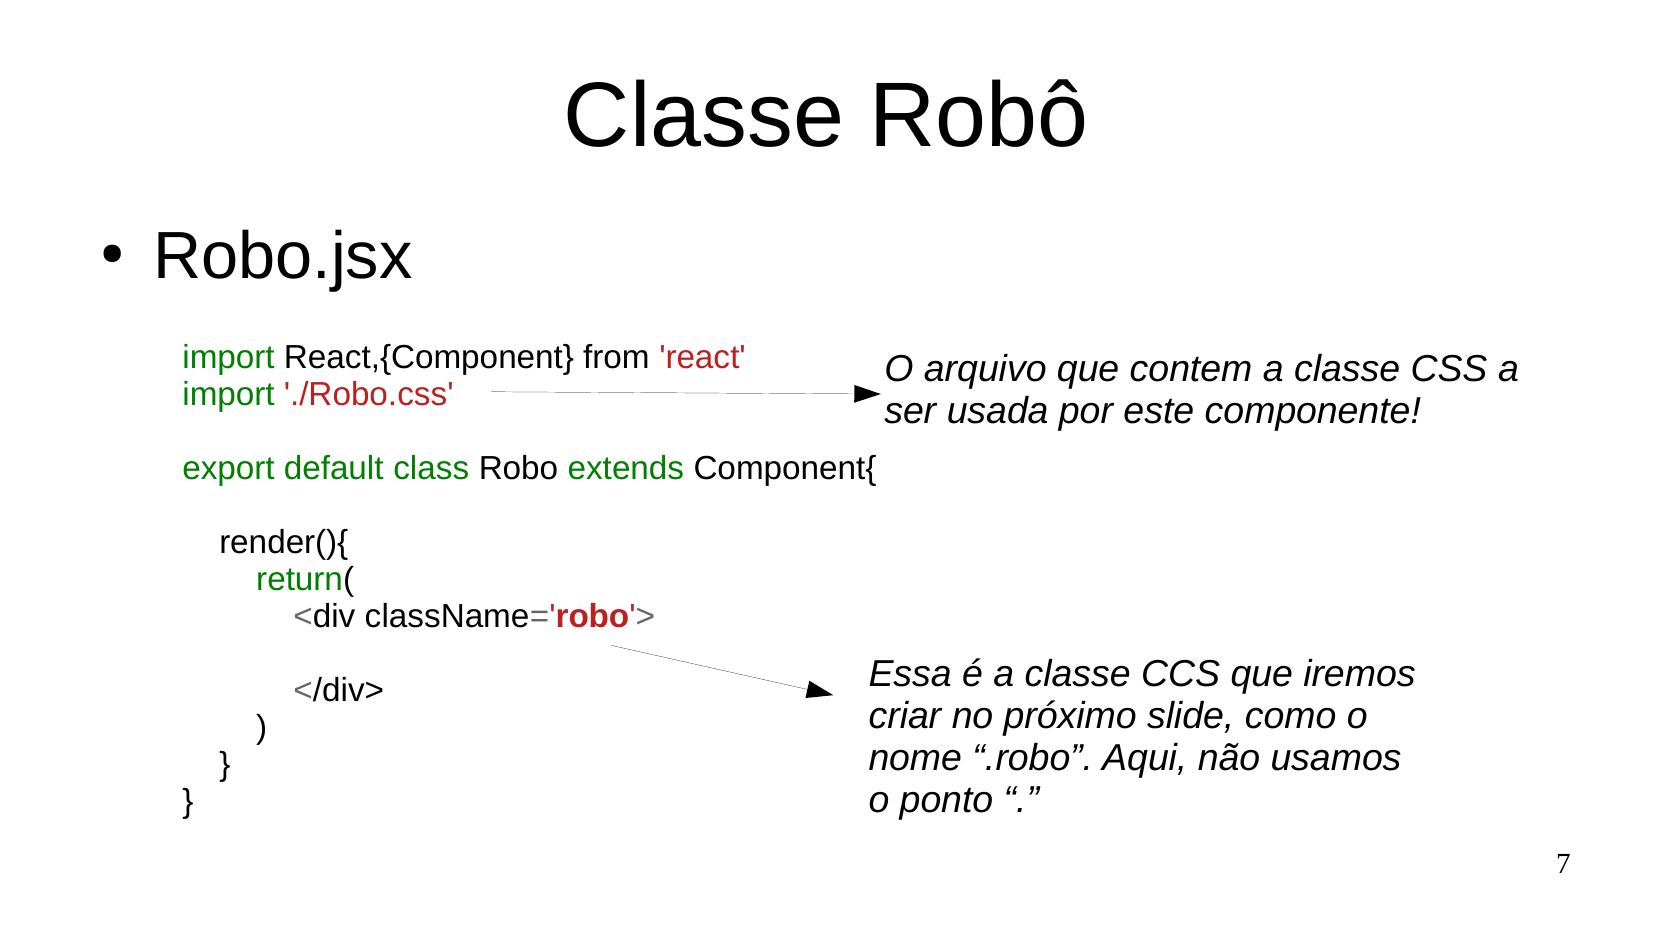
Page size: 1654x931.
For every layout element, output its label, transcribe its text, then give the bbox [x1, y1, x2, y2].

text_box Essa é a classe CCS que iremos criar no próximo slide, como o nome “.robo”. Aqui, não usamos o ponto “.” [853, 645, 1431, 829]
list Robo.jsx [82, 217, 1571, 758]
text_box O arquivo que contem a classe CSS a ser usada por este componente! [869, 340, 1534, 440]
title Classe Robô [82, 37, 1571, 193]
text_box import React,{Component} from 'react' import './Robo.css' export default class Robo extends Component{ render(){ return( <div className='robo'> </div> ) } } [167, 330, 1296, 827]
